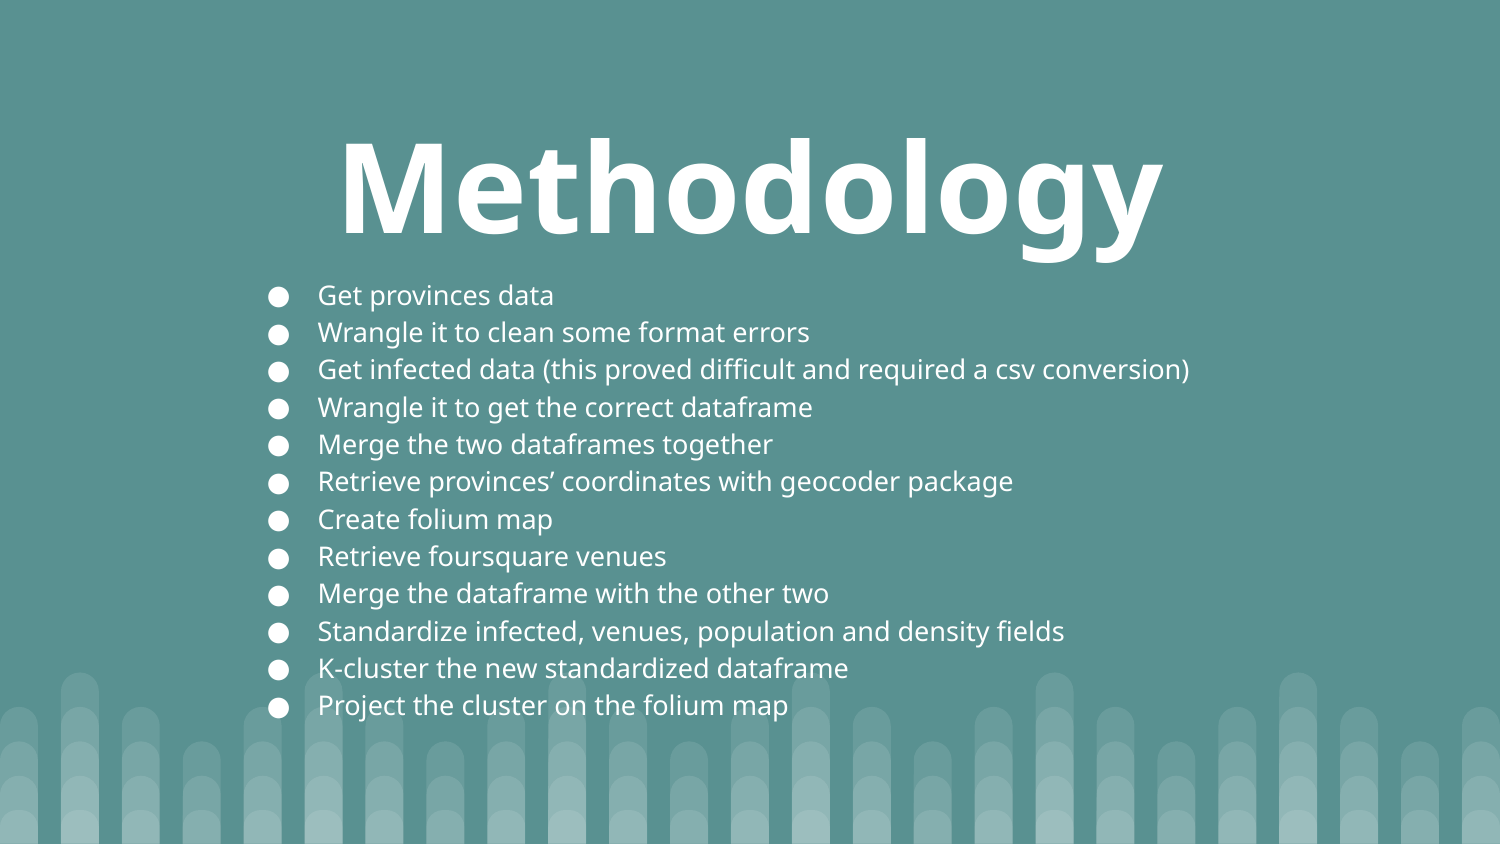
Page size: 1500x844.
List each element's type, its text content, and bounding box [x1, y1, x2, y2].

title Methodology [227, 30, 1273, 258]
list Get provinces data Wrangle it to clean some format errors Get infected data (this proved difficult and required a csv conversion) Wrangle it to get the correct dataframe Merge the two dataframes together Retrieve provinces’ coordinates with geocoder package Create folium map Retrieve foursquare venues Merge the dataframe with the other two Standardize infected, venues, population and density fields K-cluster the new standardized dataframe Project the cluster on the folium map [227, 258, 1273, 742]
